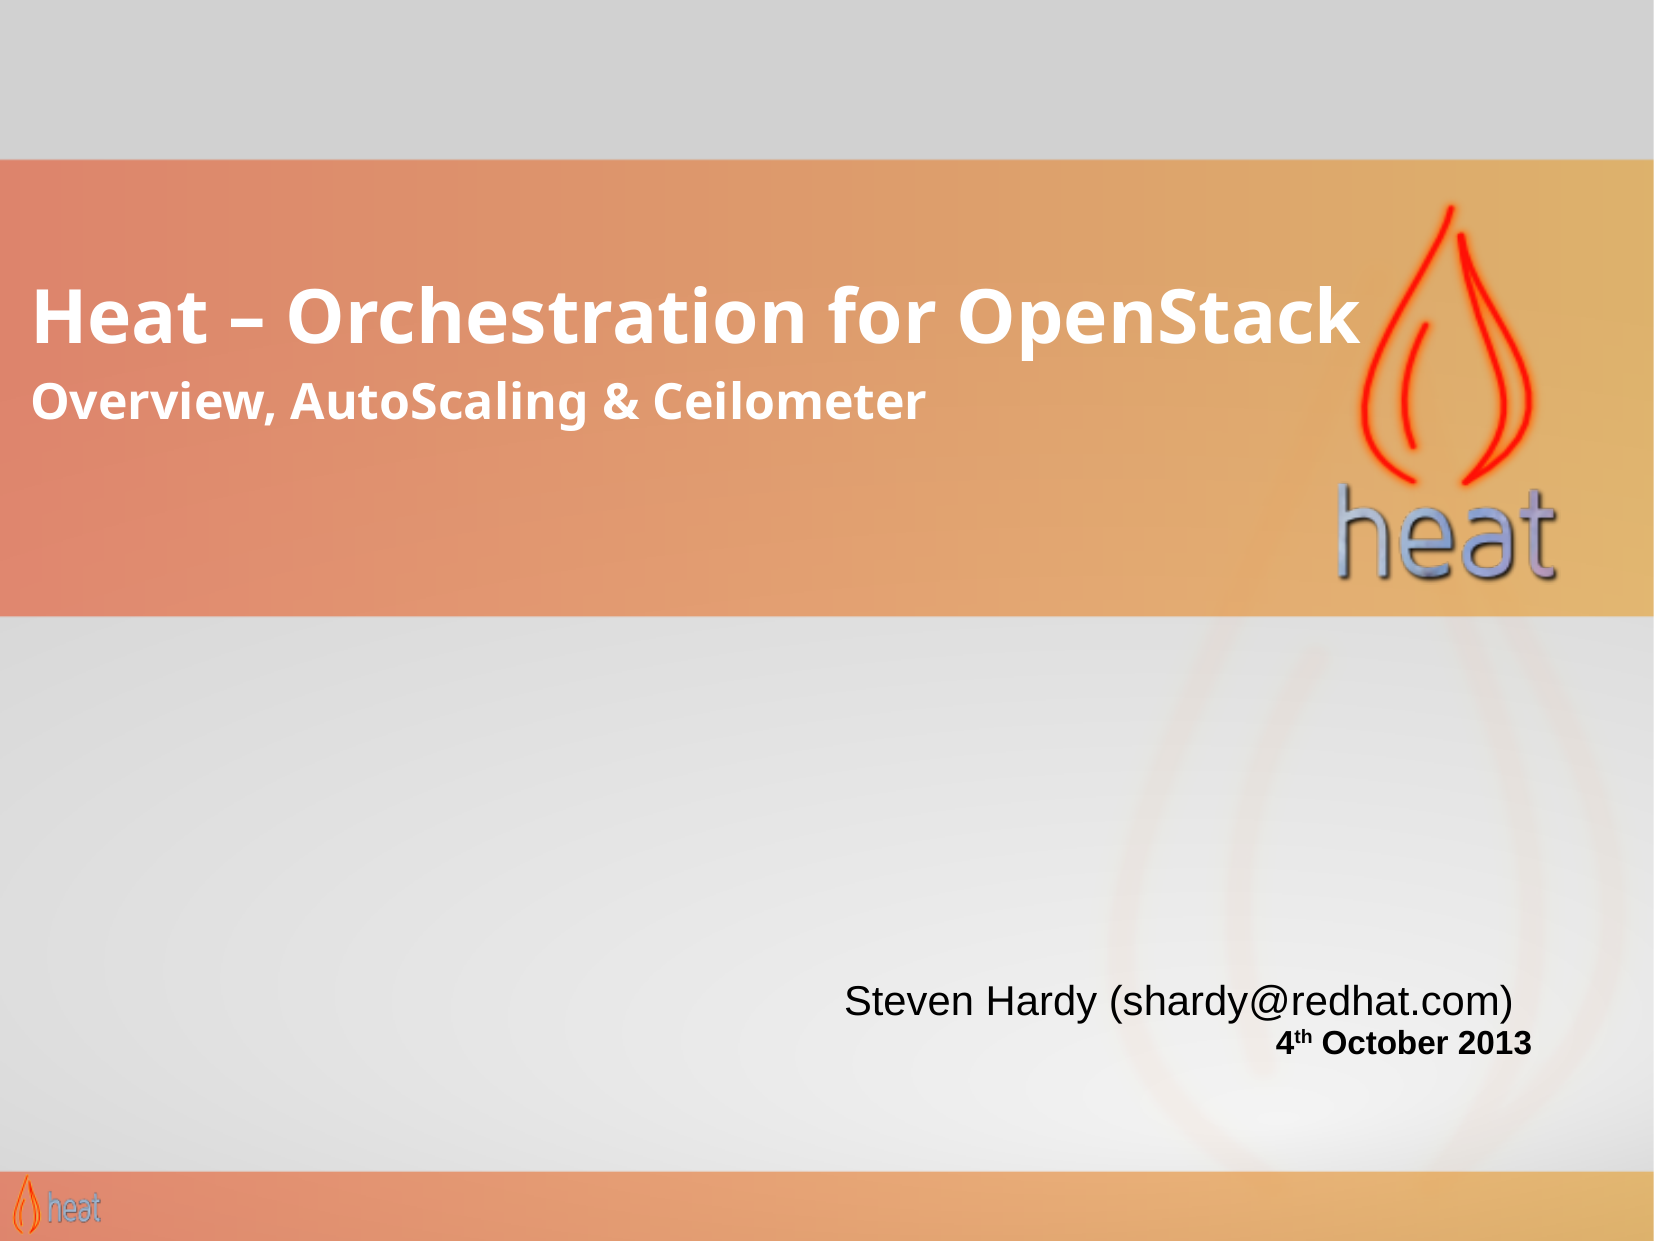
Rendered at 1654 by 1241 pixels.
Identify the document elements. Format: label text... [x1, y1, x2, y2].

title Heat – Orchestration for OpenStack Overview, AutoScaling & Ceilometer [30, 255, 1519, 443]
subtitle Steven Hardy (shardy@redhat.com) 4th October 2013 [435, 660, 1654, 1241]
picture [0, 0, 1654, 1241]
